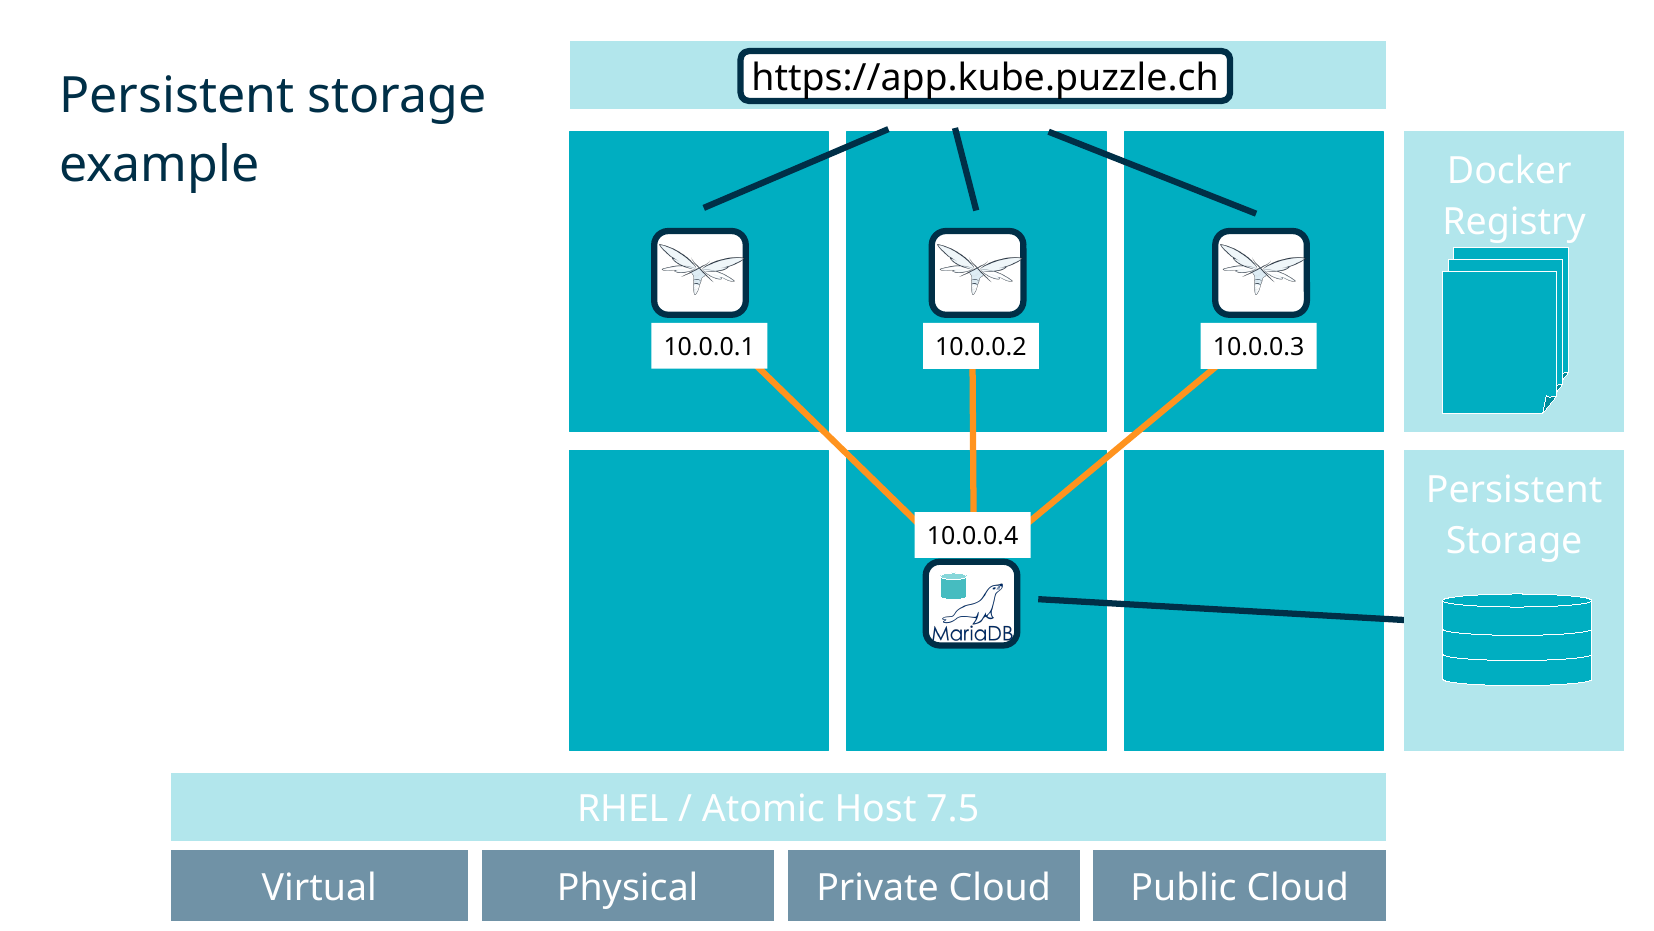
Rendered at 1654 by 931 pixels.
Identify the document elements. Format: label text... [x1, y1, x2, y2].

text_box https://app.kube.puzzle.ch [740, 51, 1231, 101]
text_box Private Cloud [788, 850, 1080, 921]
text_box [1442, 247, 1569, 414]
picture [1220, 244, 1303, 295]
text_box [1124, 131, 1384, 432]
picture [659, 244, 742, 295]
picture [937, 244, 1020, 295]
text_box [849, 450, 970, 514]
text_box [569, 450, 829, 751]
text_box [1442, 593, 1592, 686]
text_box 10.0.0.2 [923, 323, 1039, 369]
text_box 10.0.0.3 [1200, 323, 1317, 369]
title Persistent storage example [59, 59, 557, 219]
text_box [846, 131, 1107, 432]
text_box [977, 450, 1107, 515]
text_box Public Cloud [1093, 850, 1386, 921]
picture [930, 582, 1013, 642]
text_box [846, 131, 873, 143]
text_box [846, 459, 1107, 751]
text_box Virtual [171, 850, 468, 921]
text_box [1124, 608, 1384, 751]
text_box [1124, 450, 1384, 615]
text_box Persistent Storage [1404, 450, 1624, 751]
text_box [1058, 131, 1107, 151]
text_box RHEL / Atomic Host 7.5 [171, 773, 1386, 841]
text_box Physical [482, 850, 774, 921]
text_box 10.0.0.1 [651, 323, 768, 369]
text_box 10.0.0.4 [914, 512, 1031, 558]
text_box [569, 131, 829, 432]
text_box [570, 41, 1386, 109]
text_box Docker Registry [1404, 131, 1624, 432]
